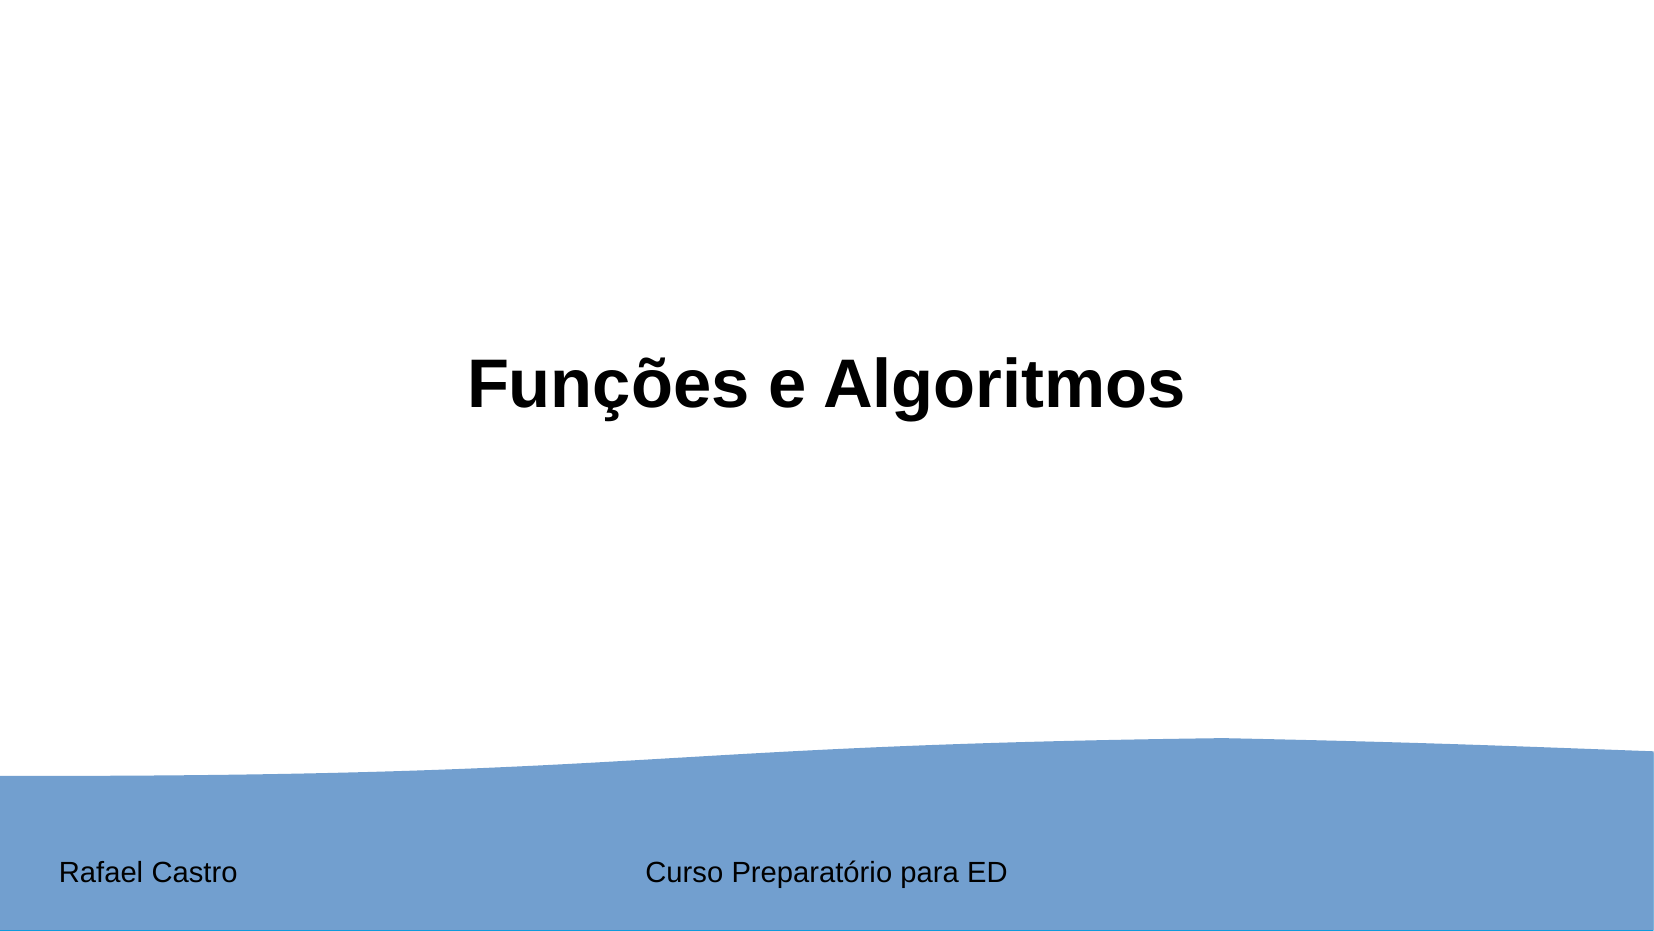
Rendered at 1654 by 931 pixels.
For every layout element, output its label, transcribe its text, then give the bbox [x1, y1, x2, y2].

title Funções e Algoritmos [88, 295, 1565, 473]
